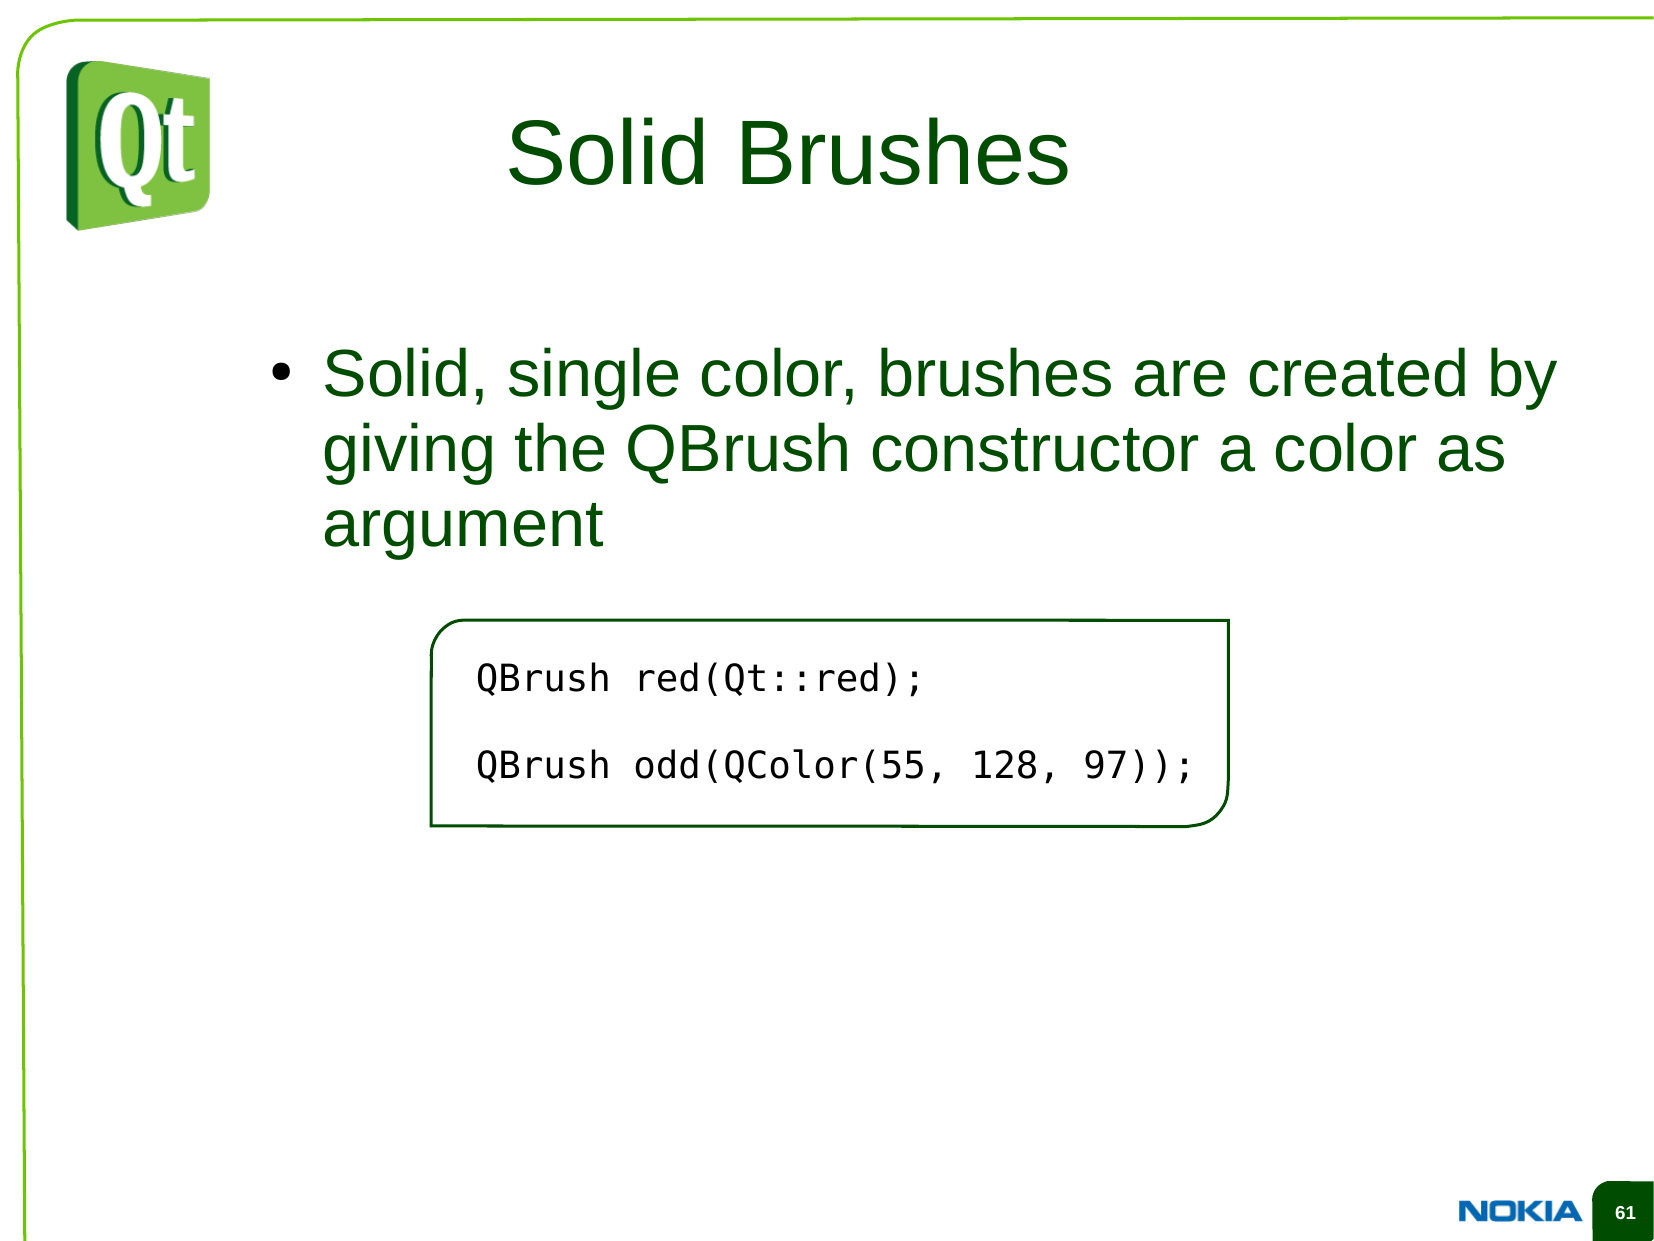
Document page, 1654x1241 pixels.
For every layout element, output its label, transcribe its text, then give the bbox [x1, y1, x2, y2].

picture [1459, 1200, 1583, 1222]
picture [66, 61, 210, 231]
text_box QBrush red(Qt::red); QBrush odd(QColor(55, 128, 97)); [460, 649, 1211, 796]
title Solid Brushes [251, 56, 1327, 250]
list Solid, single color, brushes are created by giving the QBrush constructor a color as argument [251, 336, 1571, 1156]
